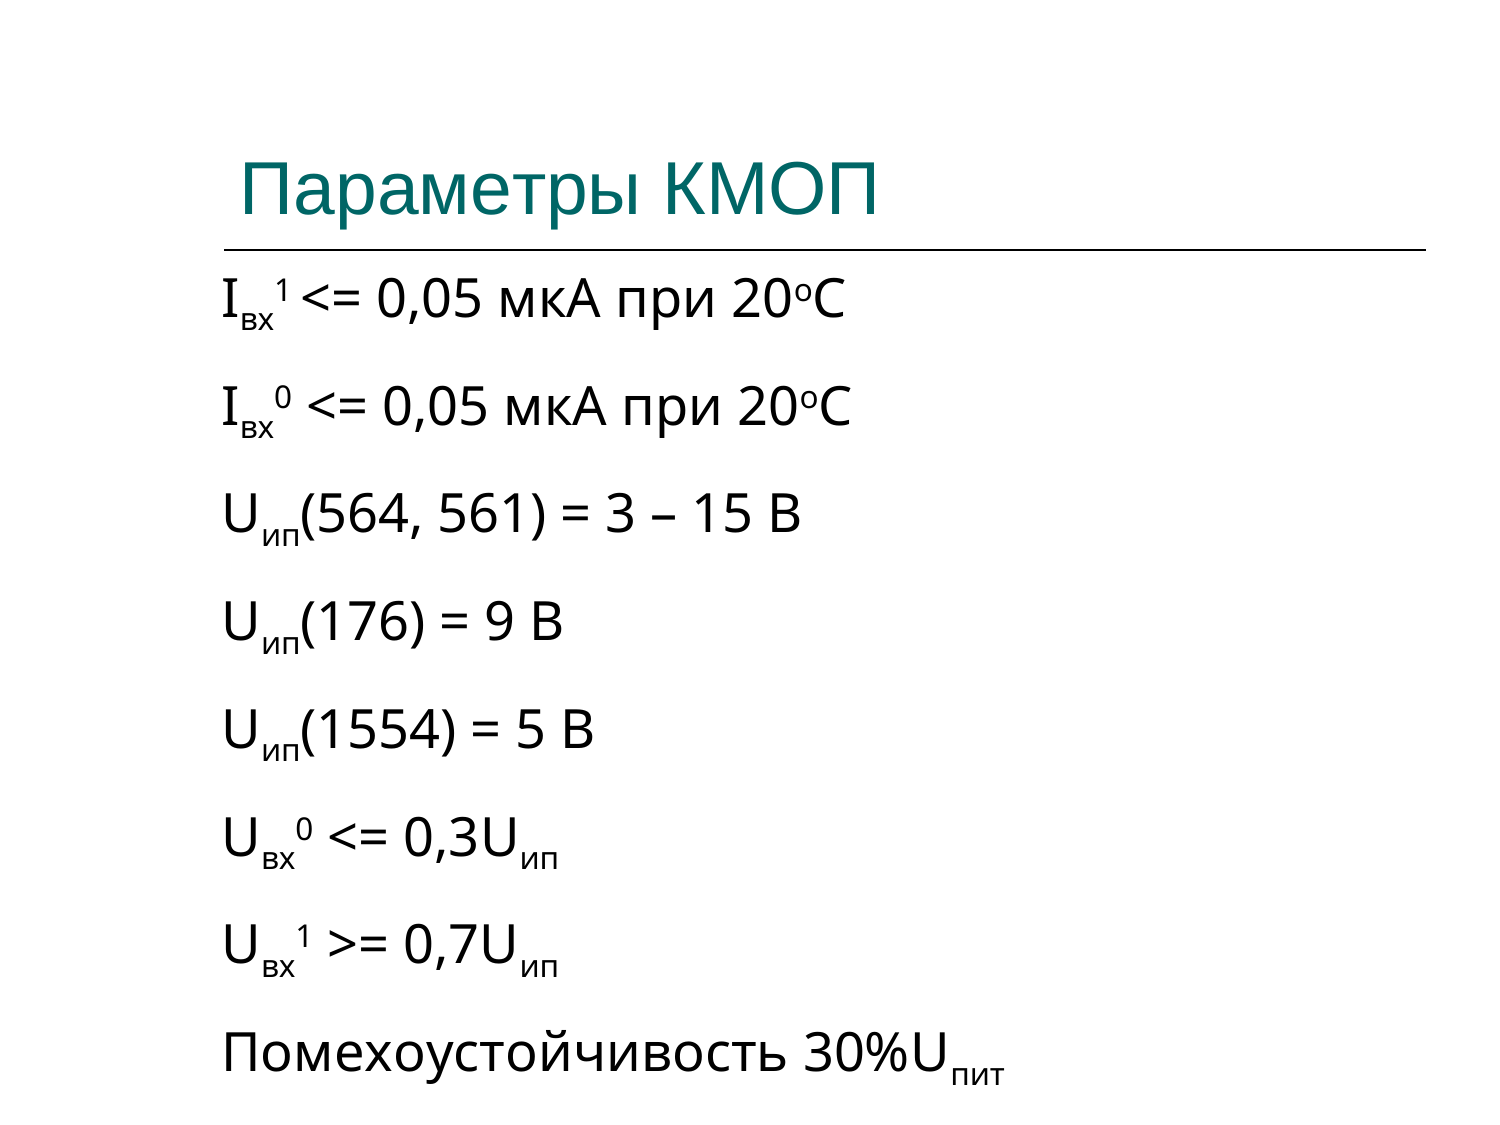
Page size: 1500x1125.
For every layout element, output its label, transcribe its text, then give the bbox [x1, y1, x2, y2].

text_box Iвх1 <= 0,05 мкА при 20oС Iвх0 <= 0,05 мкА при 20оС Uип(564, 561) = 3 – 15 В Uип(176) = 9 В Uип(1554) = 5 В Uвх0 <= 0,3Uип Uвх1 >= 0,7Uип Помехоустойчивость 30%Uпит [206, 255, 1199, 1100]
title Параметры КМОП [224, 49, 1425, 237]
